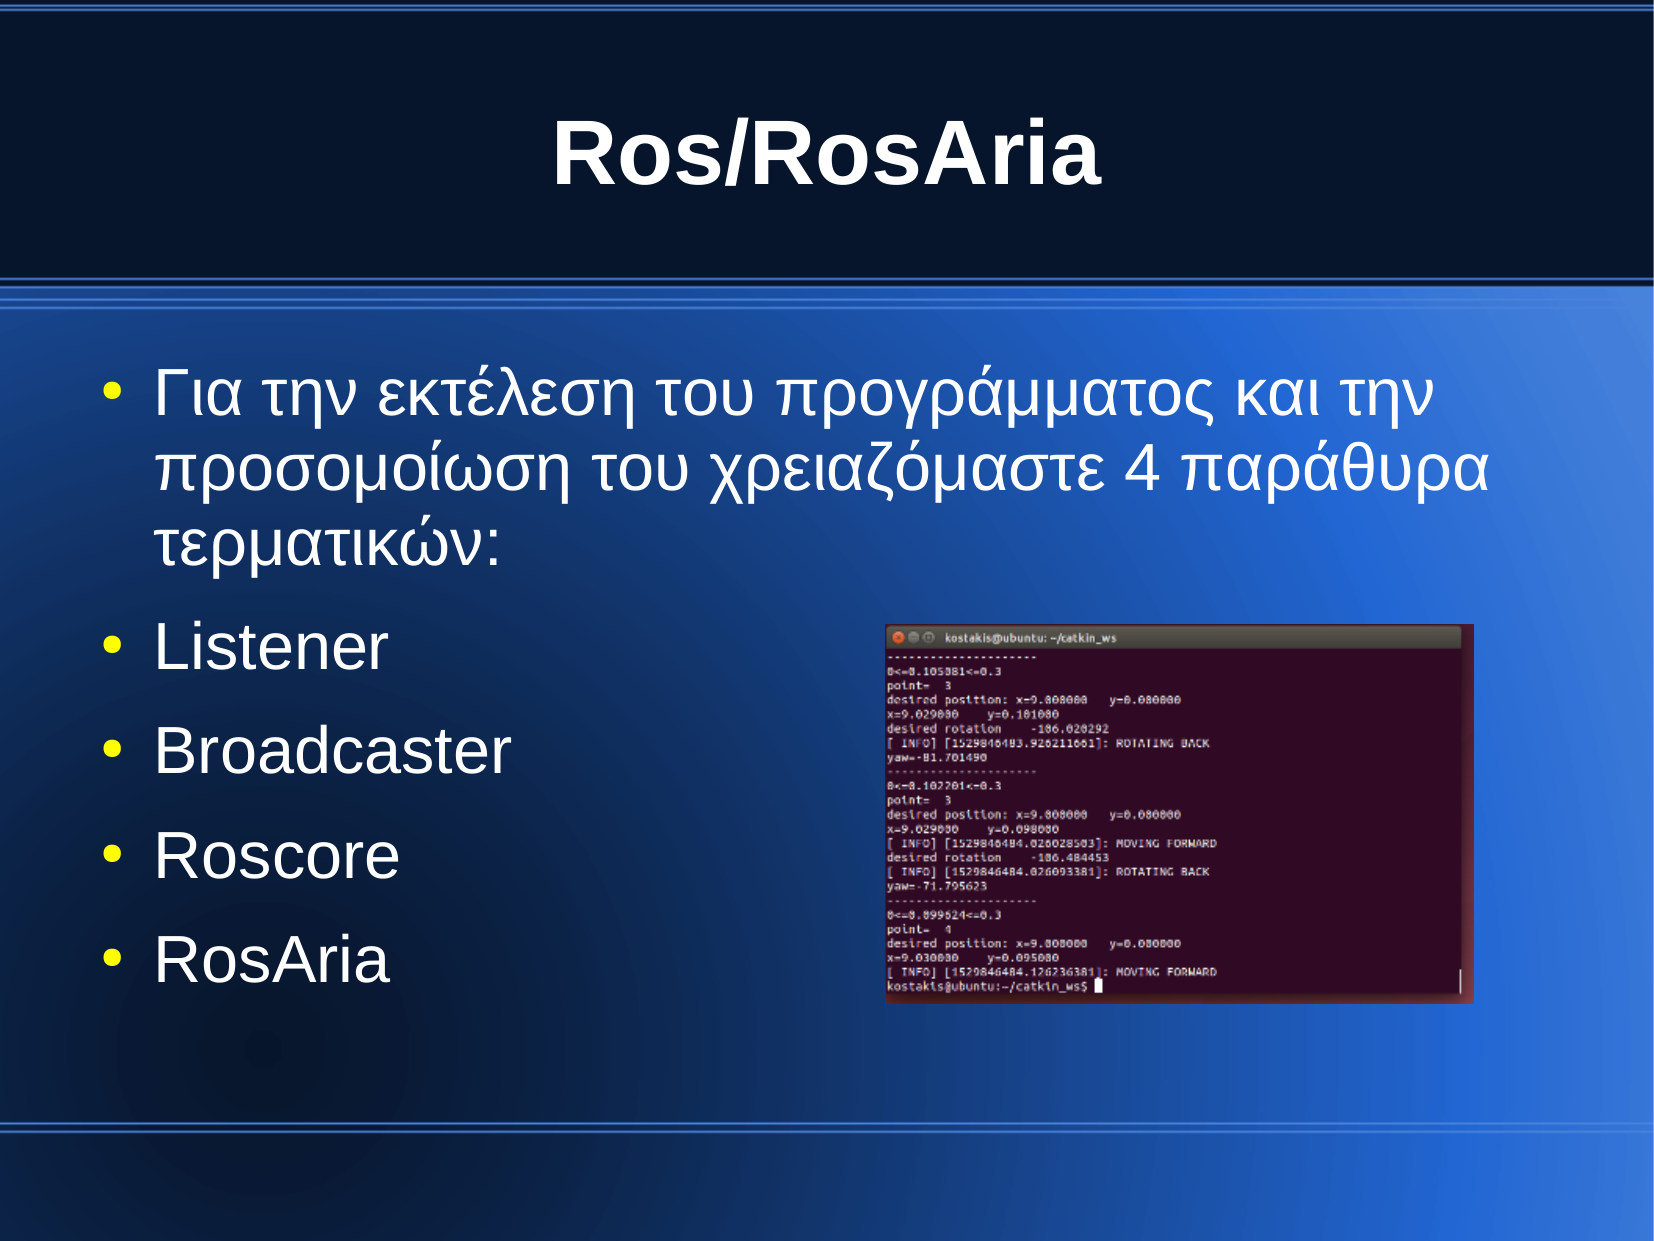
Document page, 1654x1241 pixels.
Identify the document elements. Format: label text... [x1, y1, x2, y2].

title Ros/RosAria [82, 49, 1571, 257]
picture [0, 0, 1654, 1241]
list Για την εκτέλεση του προγράμματος και την προσομοίωση του χρειαζόμαστε 4 παράθυρα τερματικών: Listener Broadcaster Roscore RosAria [82, 355, 1571, 1058]
